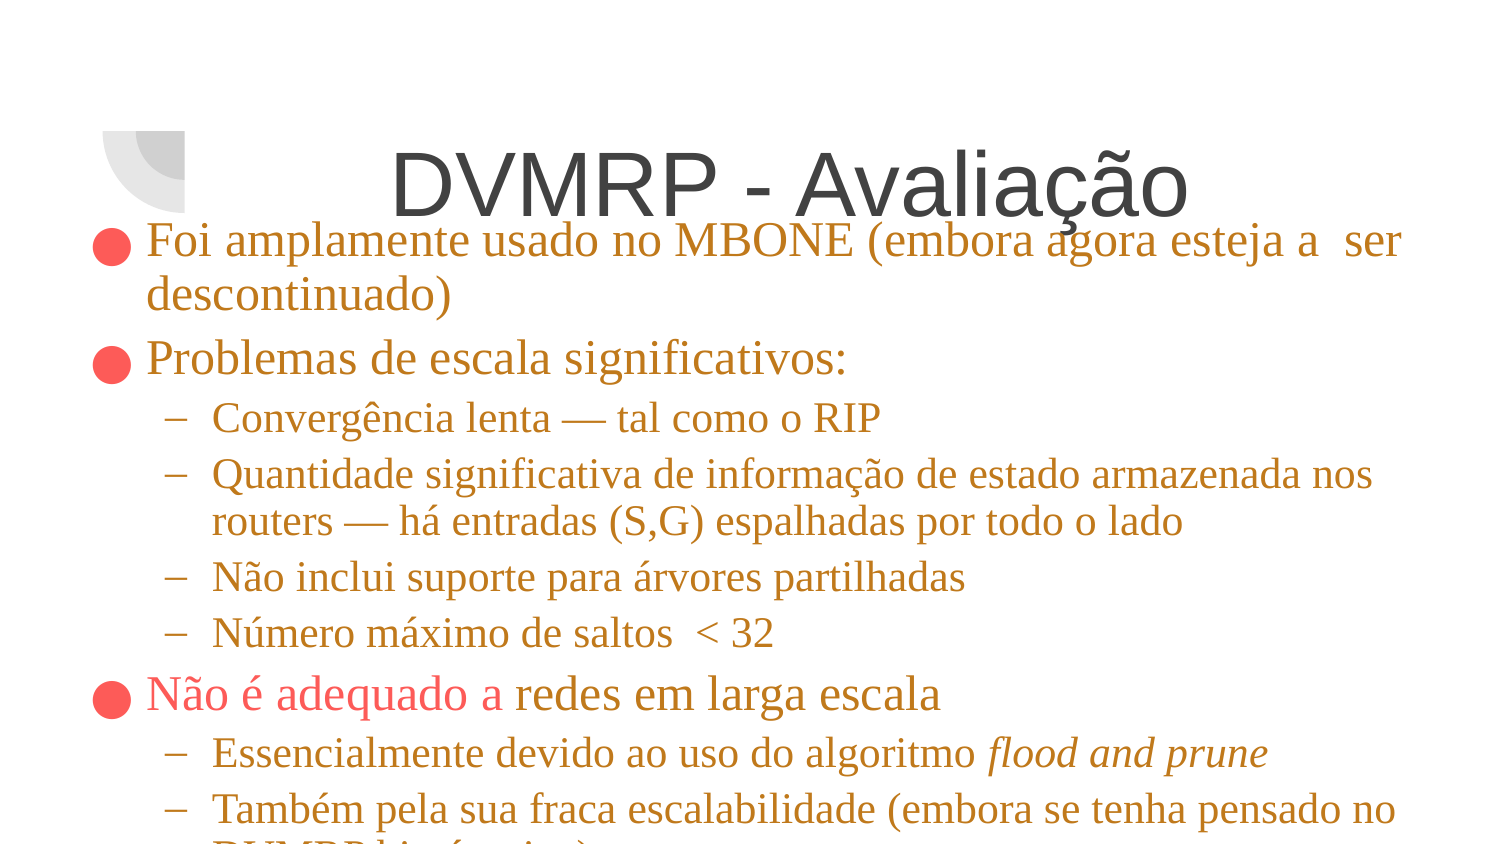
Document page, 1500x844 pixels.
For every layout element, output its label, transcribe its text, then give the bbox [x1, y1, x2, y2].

title DVMRP - Avaliação [213, 98, 1368, 206]
list Foi amplamente usado no MBONE (embora agora esteja a ser descontinuado) Problemas de escala significativos: Convergência lenta — tal como o RIP Quantidade significativa de informação de estado armazenada nos routers — há entradas (S,G) espalhadas por todo o lado Não inclui suporte para árvores partilhadas Número máximo de saltos < 32 Não é adequado a redes em larga escala Essencialmente devido ao uso do algoritmo flood and prune Também pela sua fraca escalabilidade (embora se tenha pensado no DVMRP hierárquico) [75, 206, 1425, 757]
